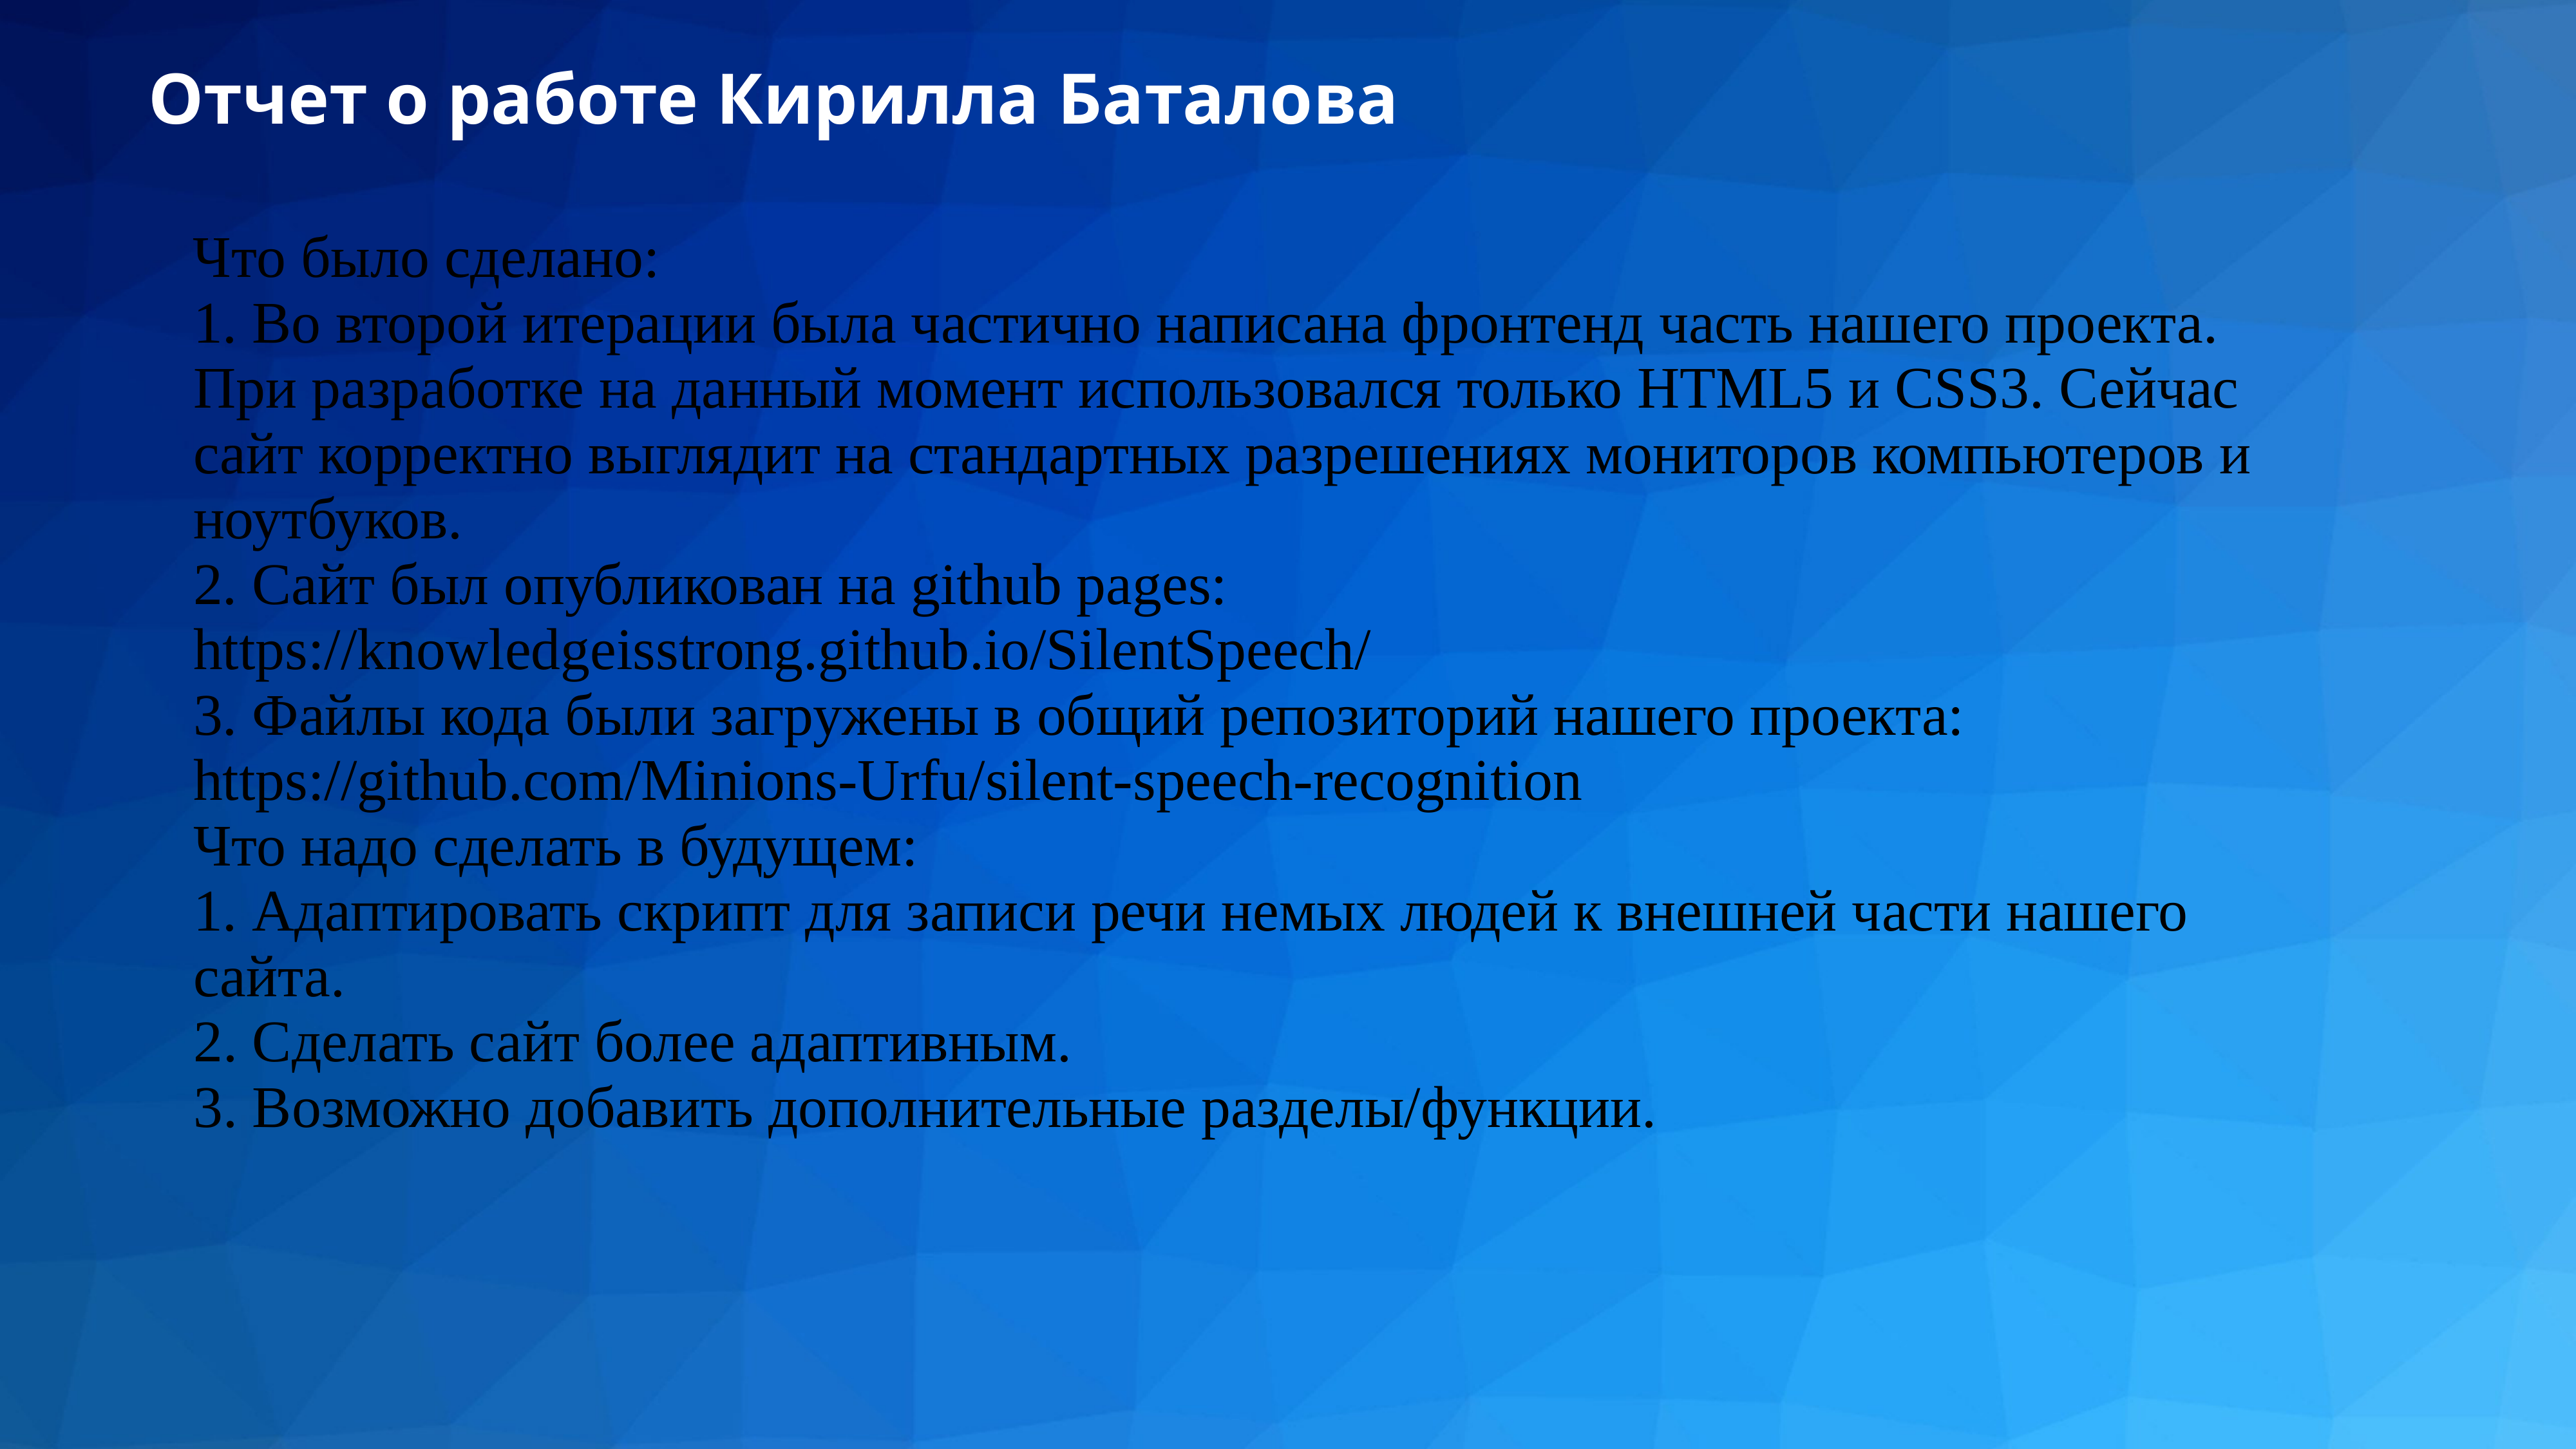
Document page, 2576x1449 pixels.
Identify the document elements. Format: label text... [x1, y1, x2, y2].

title Отчет о работе Кирилла Баталова [148, 0, 2221, 343]
text_box Что было сделано: 1. Во второй итерации была частично написана фронтенд часть нашего проекта. При разработке на данный момент использовался только HTML5 и CSS3. Сейчас сайт корректно выглядит на стандартных разрешениях мониторов компьютеров и ноутбуков. 2. Сайт был опубликован на github pages: https://knowledgeisstrong.github.io/SilentSpeech/ 3. Файлы кода были загружены в общий репозиторий нашего проекта: https://github.com/Minions-Urfu/silent-speech-recognition Что надо сделать в будущем: 1. Адаптировать скрипт для записи речи немых людей к внешней части нашего сайта. 2. Сделать сайт более адаптивным. 3. Возможно добавить дополнительные разделы/функции. [184, 220, 2331, 1215]
picture [0, 0, 2576, 1449]
